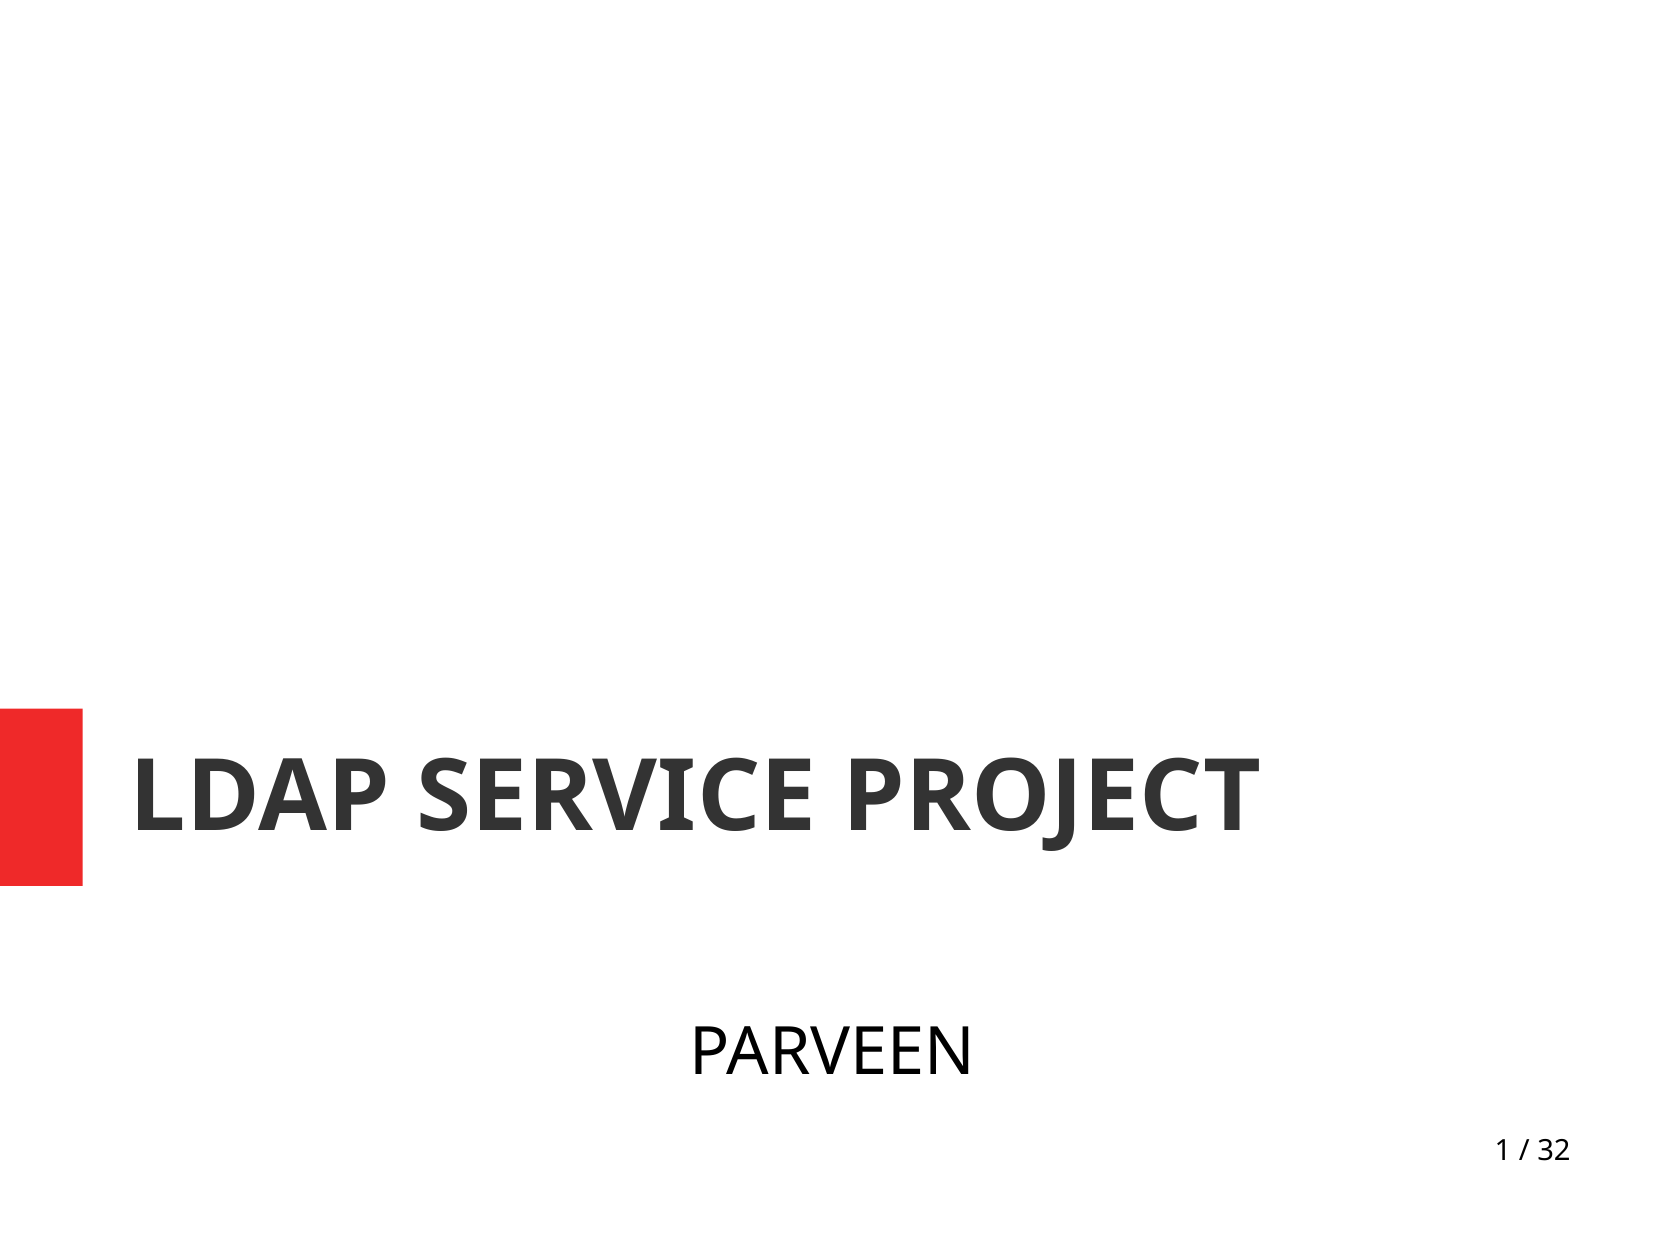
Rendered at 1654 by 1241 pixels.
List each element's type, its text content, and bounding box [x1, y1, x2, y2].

subtitle PARVEEN [129, 968, 1536, 1130]
title LDAP SERVICE PROJECT [129, 673, 1536, 910]
